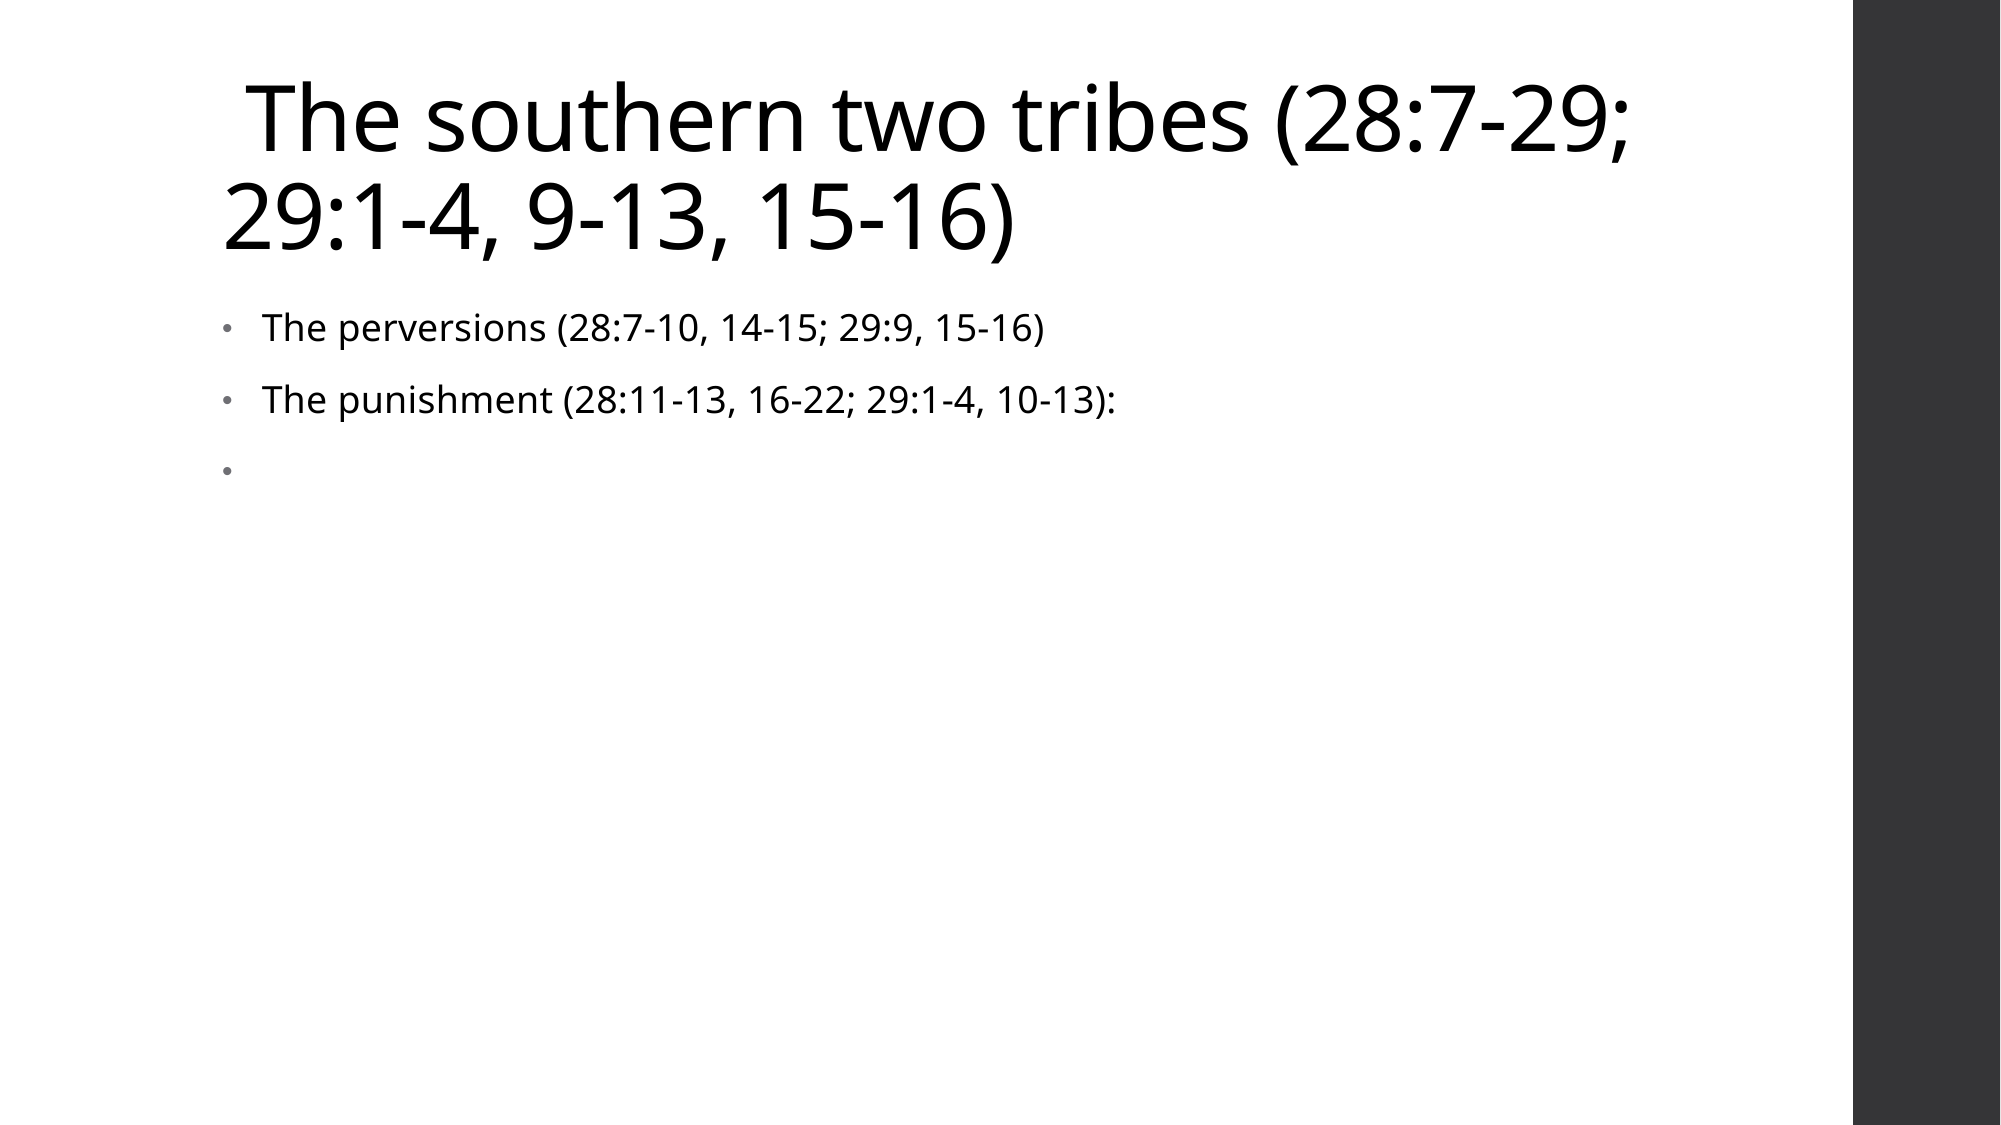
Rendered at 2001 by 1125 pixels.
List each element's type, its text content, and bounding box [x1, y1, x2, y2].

list The perversions (28:7-10, 14-15; 29:9, 15-16) The punishment (28:11-13, 16-22; 29:1-4, 10-13): [206, 299, 1617, 1014]
title The southern two tribes (28:7-29; 29:1-4, 9-13, 15-16) [206, 60, 1797, 278]
